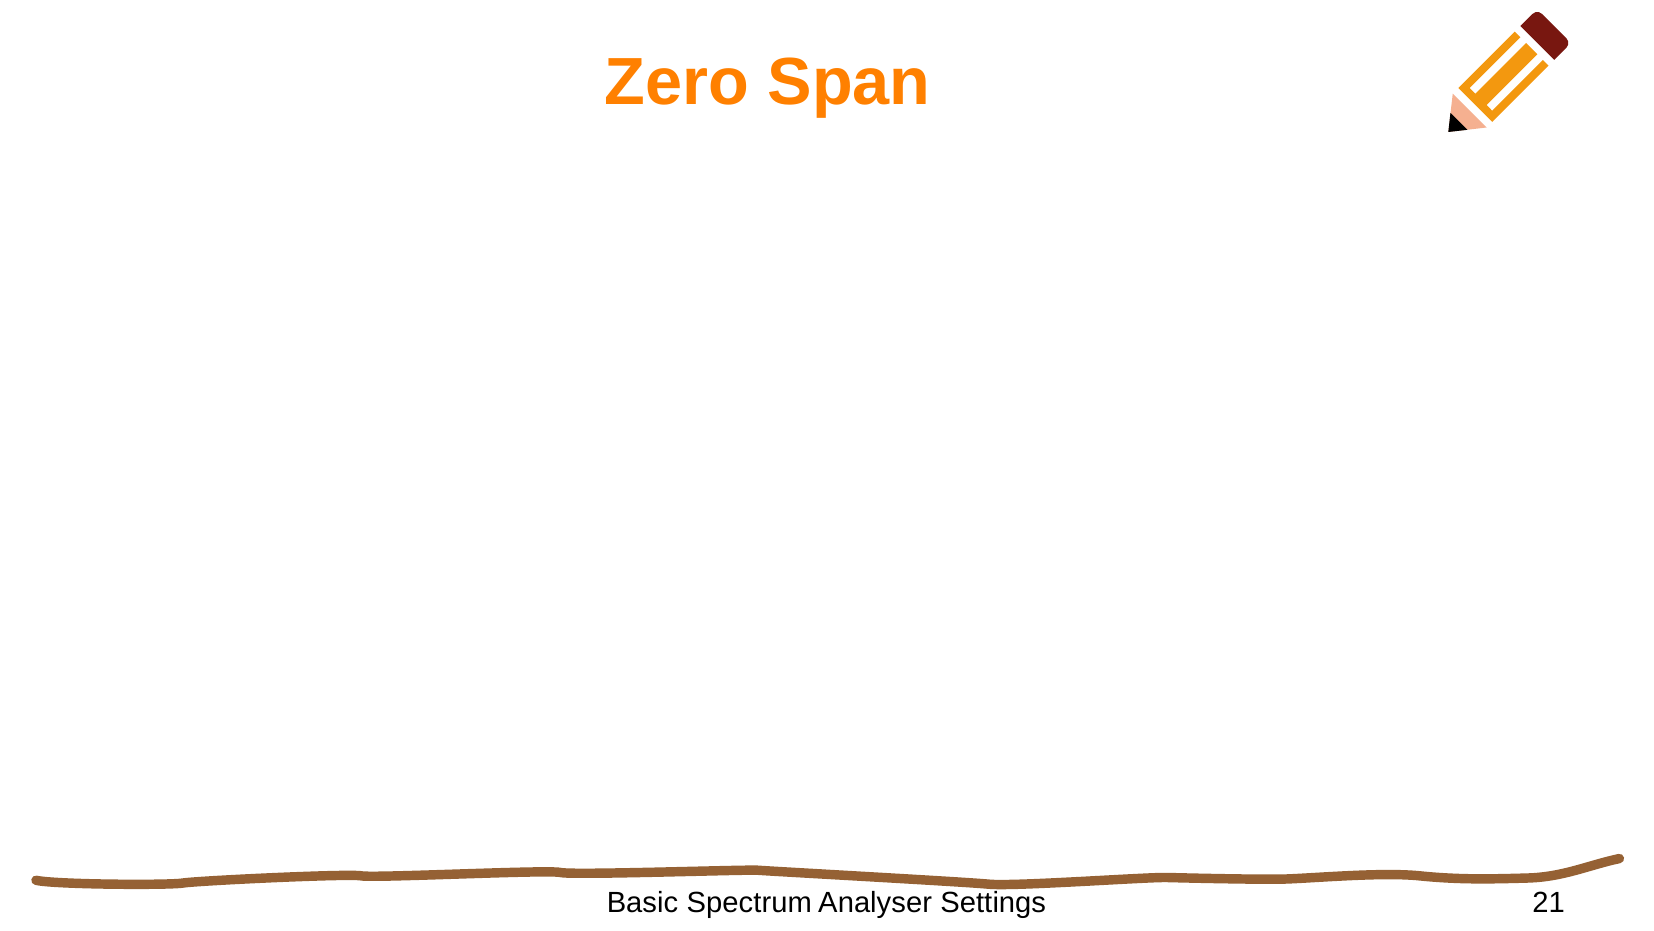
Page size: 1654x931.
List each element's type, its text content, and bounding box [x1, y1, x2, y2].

title Zero Span [88, 29, 1447, 133]
